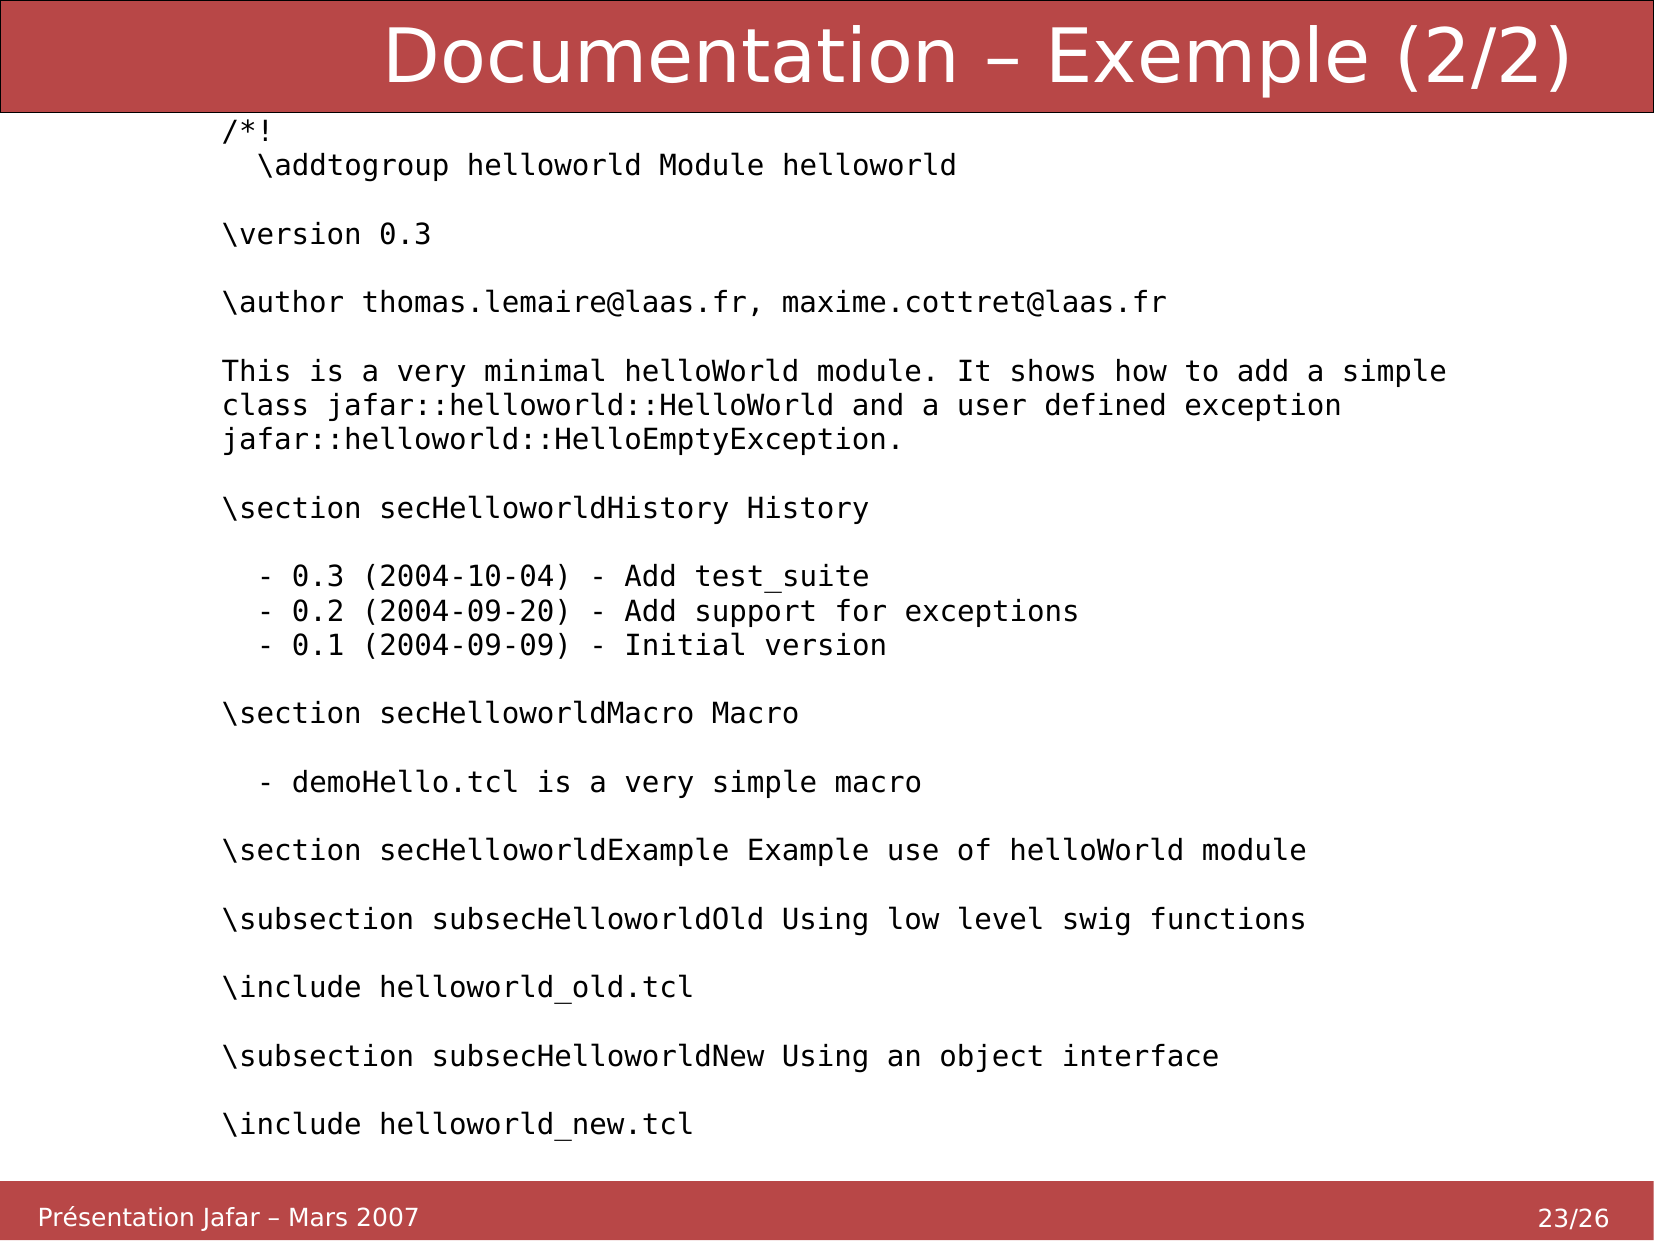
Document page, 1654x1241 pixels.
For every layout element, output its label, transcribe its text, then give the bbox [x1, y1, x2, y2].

title Documentation – Exemple (2/2) [0, 0, 1654, 113]
text_box /*! \addtogroup helloworld Module helloworld \version 0.3 \author thomas.lemaire@laas.fr, maxime.cottret@laas.fr This is a very minimal helloWorld module. It shows how to add a simple class jafar::helloworld::HelloWorld and a user defined exception jafar::helloworld::HelloEmptyException. \section secHelloworldHistory History - 0.3 (2004-10-04) - Add test_suite - 0.2 (2004-09-20) - Add support for exceptions - 0.1 (2004-09-09) - Initial version \section secHelloworldMacro Macro - demoHello.tcl is a very simple macro \section secHelloworldExample Example use of helloWorld module \subsection subsecHelloworldOld Using low level swig functions \include helloworld_old.tcl \subsection subsecHelloworldNew Using an object interface \include helloworld_new.tcl [221, 112, 1447, 1179]
